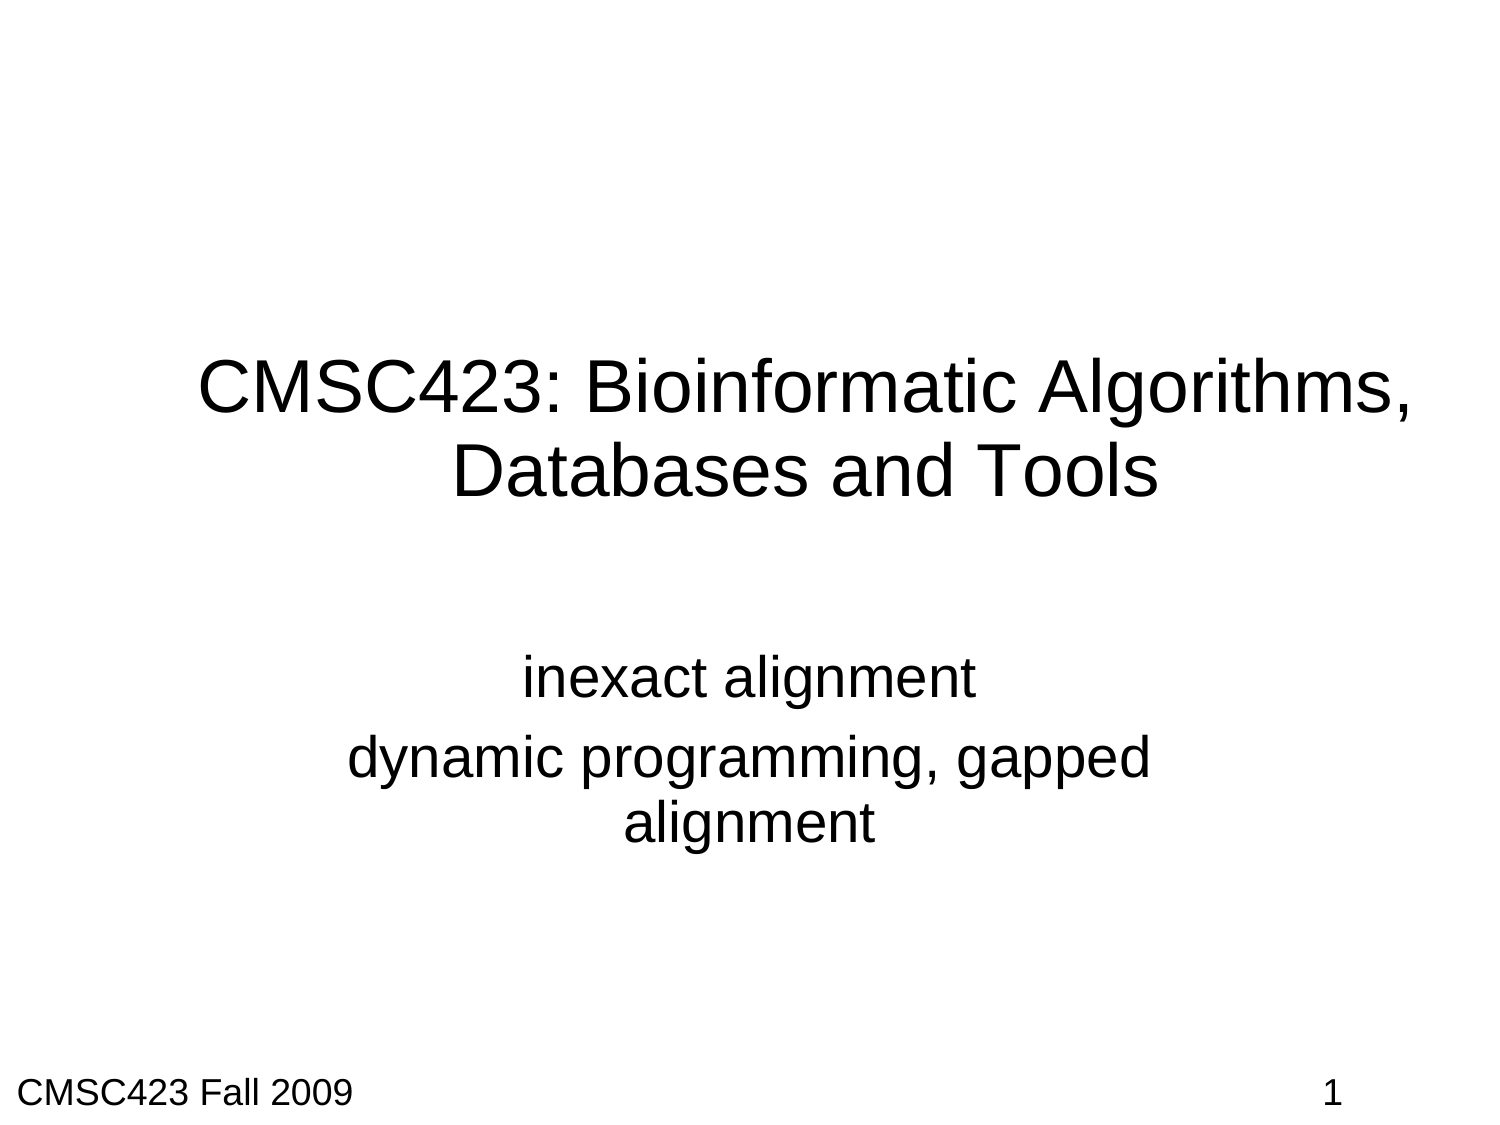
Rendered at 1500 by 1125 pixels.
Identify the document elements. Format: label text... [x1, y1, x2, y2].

title CMSC423: Bioinformatic Algorithms, Databases and Tools [112, 336, 1500, 604]
subtitle inexact alignment dynamic programming, gapped alignment [225, 637, 1276, 926]
